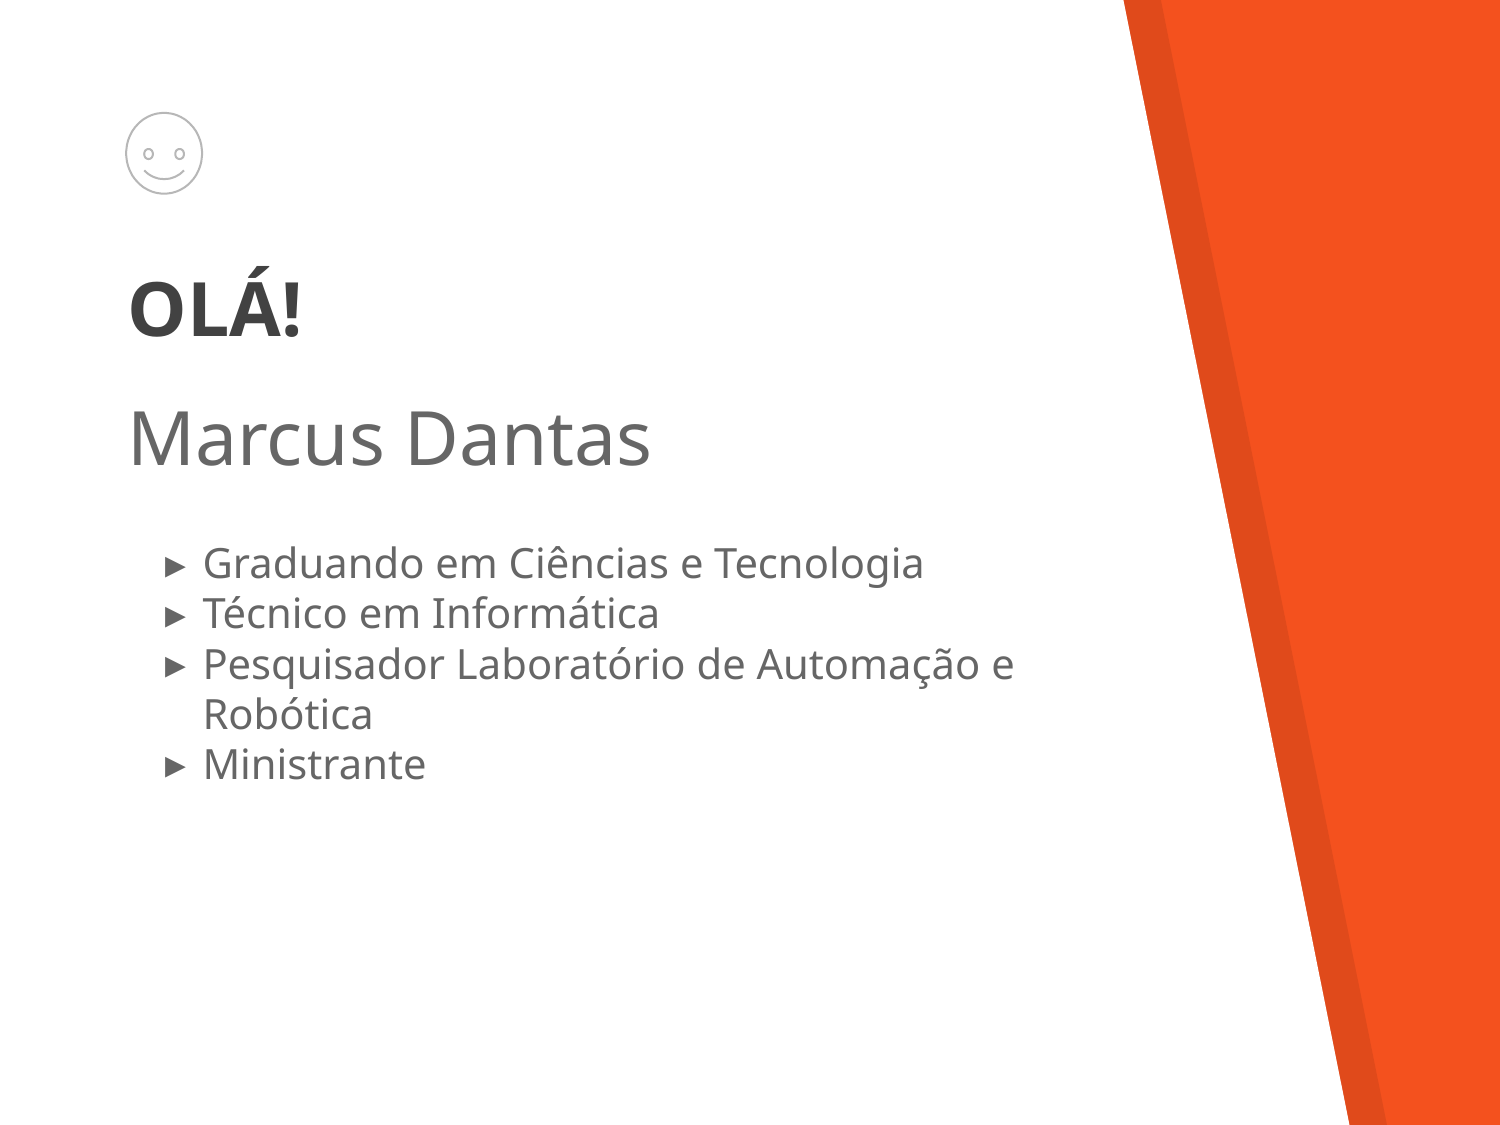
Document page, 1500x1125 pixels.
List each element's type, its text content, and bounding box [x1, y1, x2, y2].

subtitle Marcus Dantas [112, 375, 856, 522]
title OLÁ! [128, 114, 201, 192]
title OLÁ! [112, 112, 856, 367]
list Graduando em Ciências e Tecnologia Técnico em Informática Pesquisador Laboratório de Automação e Robótica Ministrante [112, 522, 1052, 1050]
